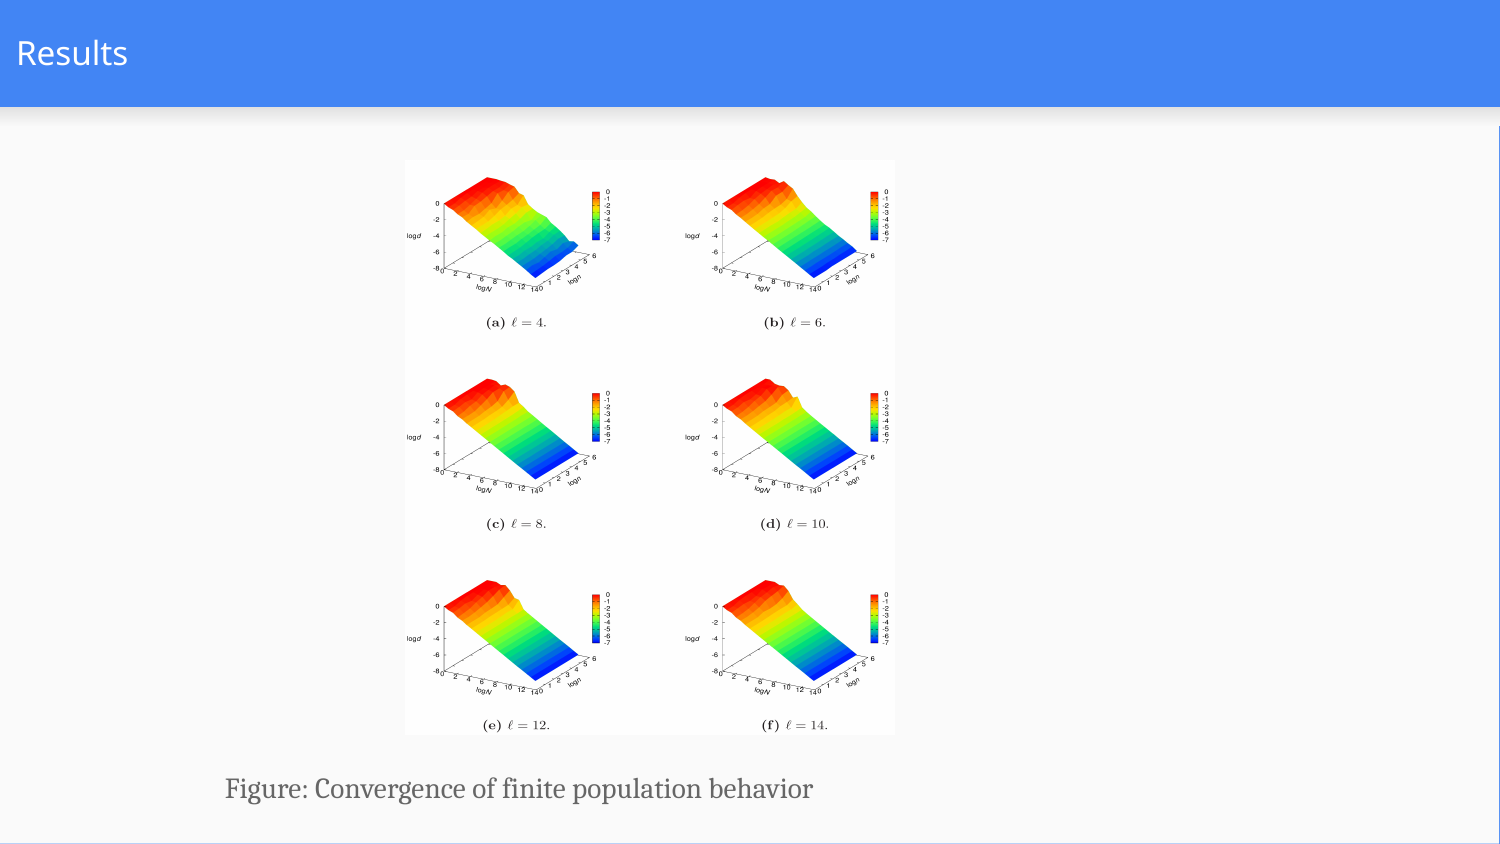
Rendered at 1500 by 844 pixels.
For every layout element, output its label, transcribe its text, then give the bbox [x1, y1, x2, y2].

text_box Figure: Convergence of finite population behavior [210, 765, 965, 815]
title Results [16, 2, 1464, 102]
picture [405, 160, 895, 736]
